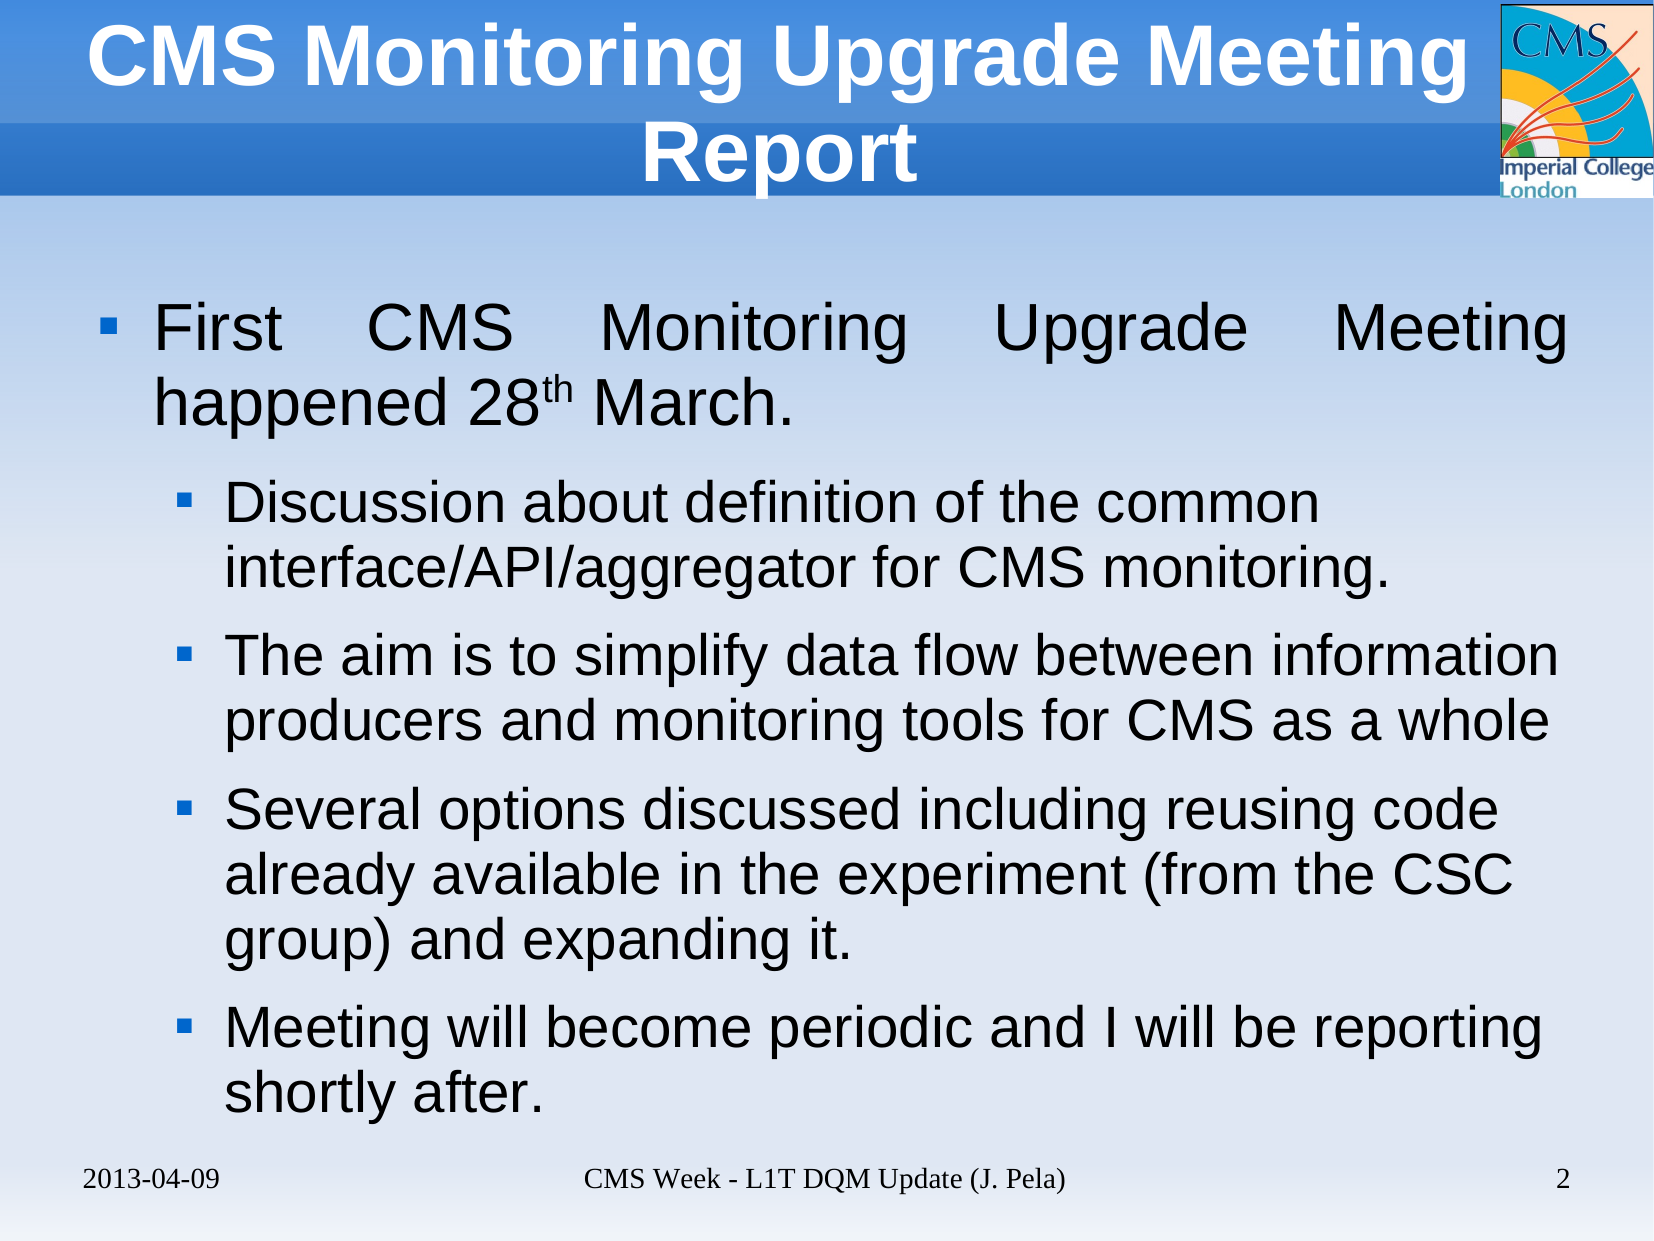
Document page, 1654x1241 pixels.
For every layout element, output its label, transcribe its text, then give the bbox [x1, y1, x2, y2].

picture [1524, 23, 1540, 28]
title CMS Monitoring Upgrade Meeting Report [35, 0, 1524, 208]
picture [0, 0, 1654, 1241]
list First CMS Monitoring Upgrade Meeting happened 28th March. Discussion about definition of the common interface/API/aggregator for CMS monitoring. The aim is to simplify data flow between information producers and monitoring tools for CMS as a whole Several options discussed including reusing code already available in the experiment (from the CSC group) and expanding it. Meeting will become periodic and I will be reporting shortly after. [82, 290, 1571, 1128]
picture [1524, 52, 1540, 57]
